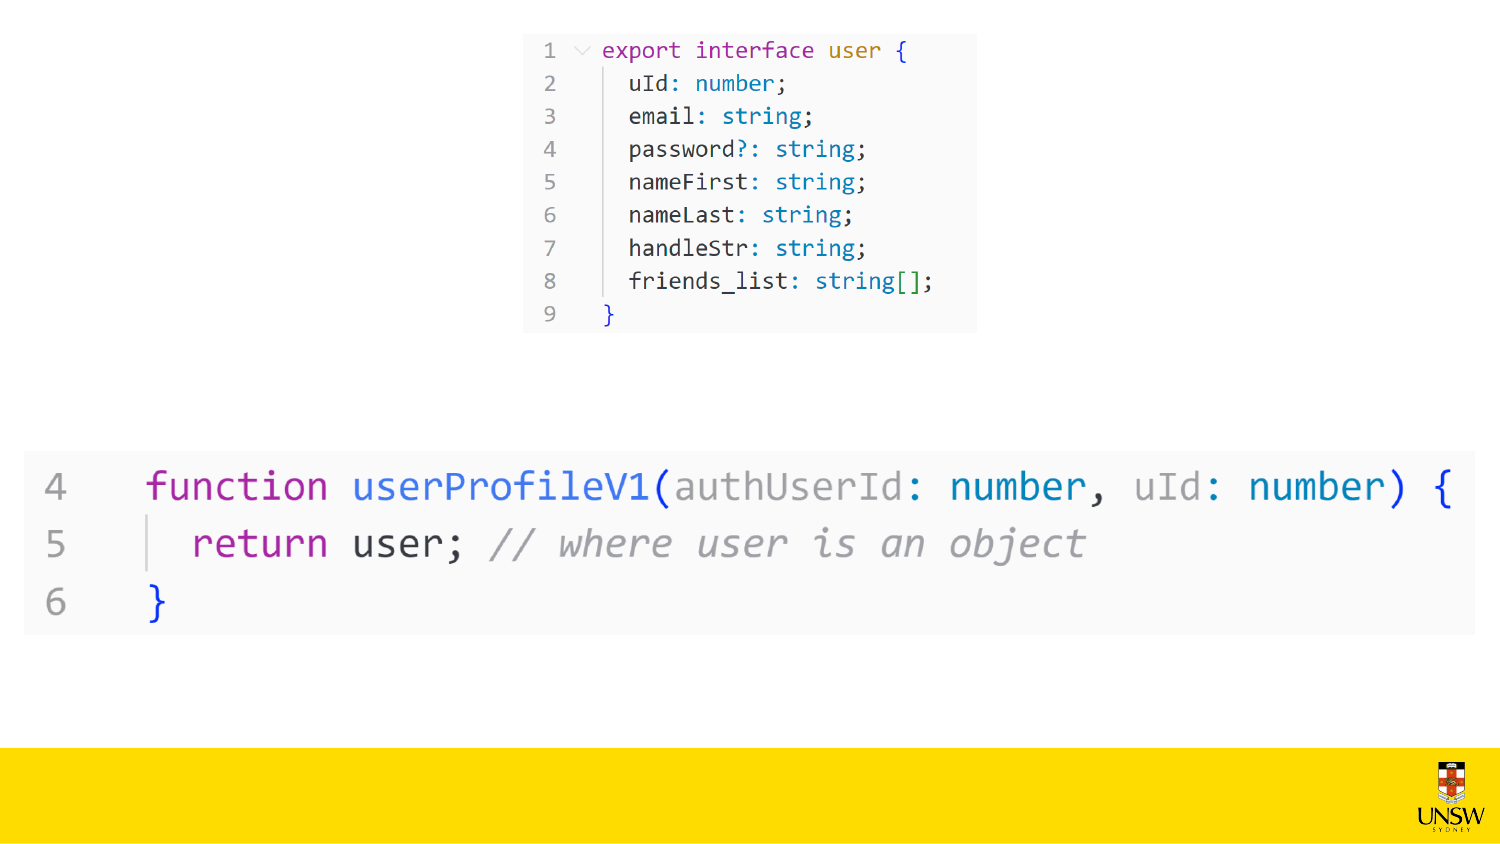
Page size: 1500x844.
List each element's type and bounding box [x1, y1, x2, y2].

picture [1418, 762, 1485, 832]
picture [523, 34, 977, 333]
picture [24, 451, 1475, 635]
